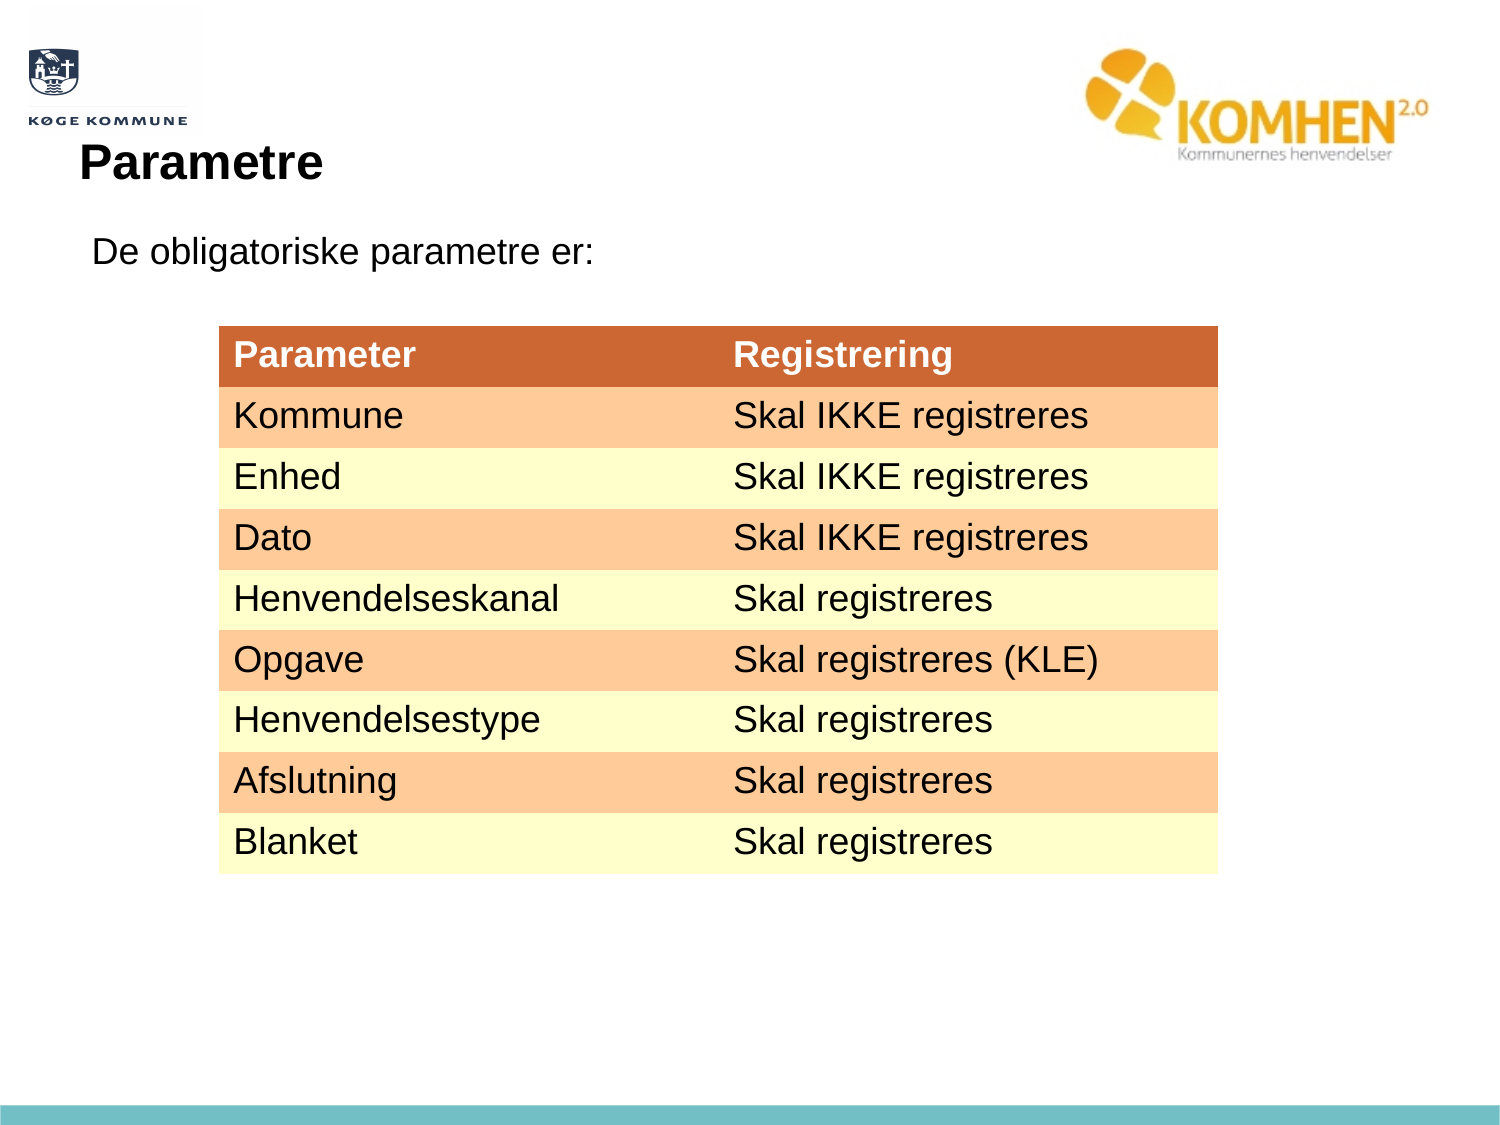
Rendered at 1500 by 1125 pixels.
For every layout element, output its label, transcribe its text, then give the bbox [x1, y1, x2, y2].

table_cell Henvendelseskanal [219, 570, 718, 630]
text_box [0, 1105, 1500, 1125]
table_cell Enhed [219, 448, 718, 509]
text_box De obligatoriske parametre er: [76, 219, 1427, 1005]
table_cell Dato [219, 509, 718, 570]
table_cell Skal registreres [718, 570, 1218, 630]
picture [29, 5, 202, 136]
table_cell Henvendelsestype [219, 691, 718, 752]
table_header Parameter [219, 326, 718, 387]
table_cell Skal registreres [718, 752, 1218, 813]
table_cell Skal IKKE registreres [718, 387, 1218, 448]
table_cell Skal registreres [718, 691, 1218, 752]
table_cell Afslutning [219, 752, 718, 813]
table_cell Opgave [219, 630, 718, 691]
table_cell Blanket [219, 813, 718, 874]
table_cell Skal registreres (KLE) [718, 630, 1218, 691]
picture [1069, 30, 1440, 186]
table_header Registrering [718, 326, 1218, 387]
table_cell Kommune [219, 387, 718, 448]
table_cell Skal IKKE registreres [718, 448, 1218, 509]
text_box Parametre [64, 66, 1415, 254]
table_cell Skal registreres [718, 813, 1218, 874]
table_cell Skal IKKE registreres [718, 509, 1218, 570]
